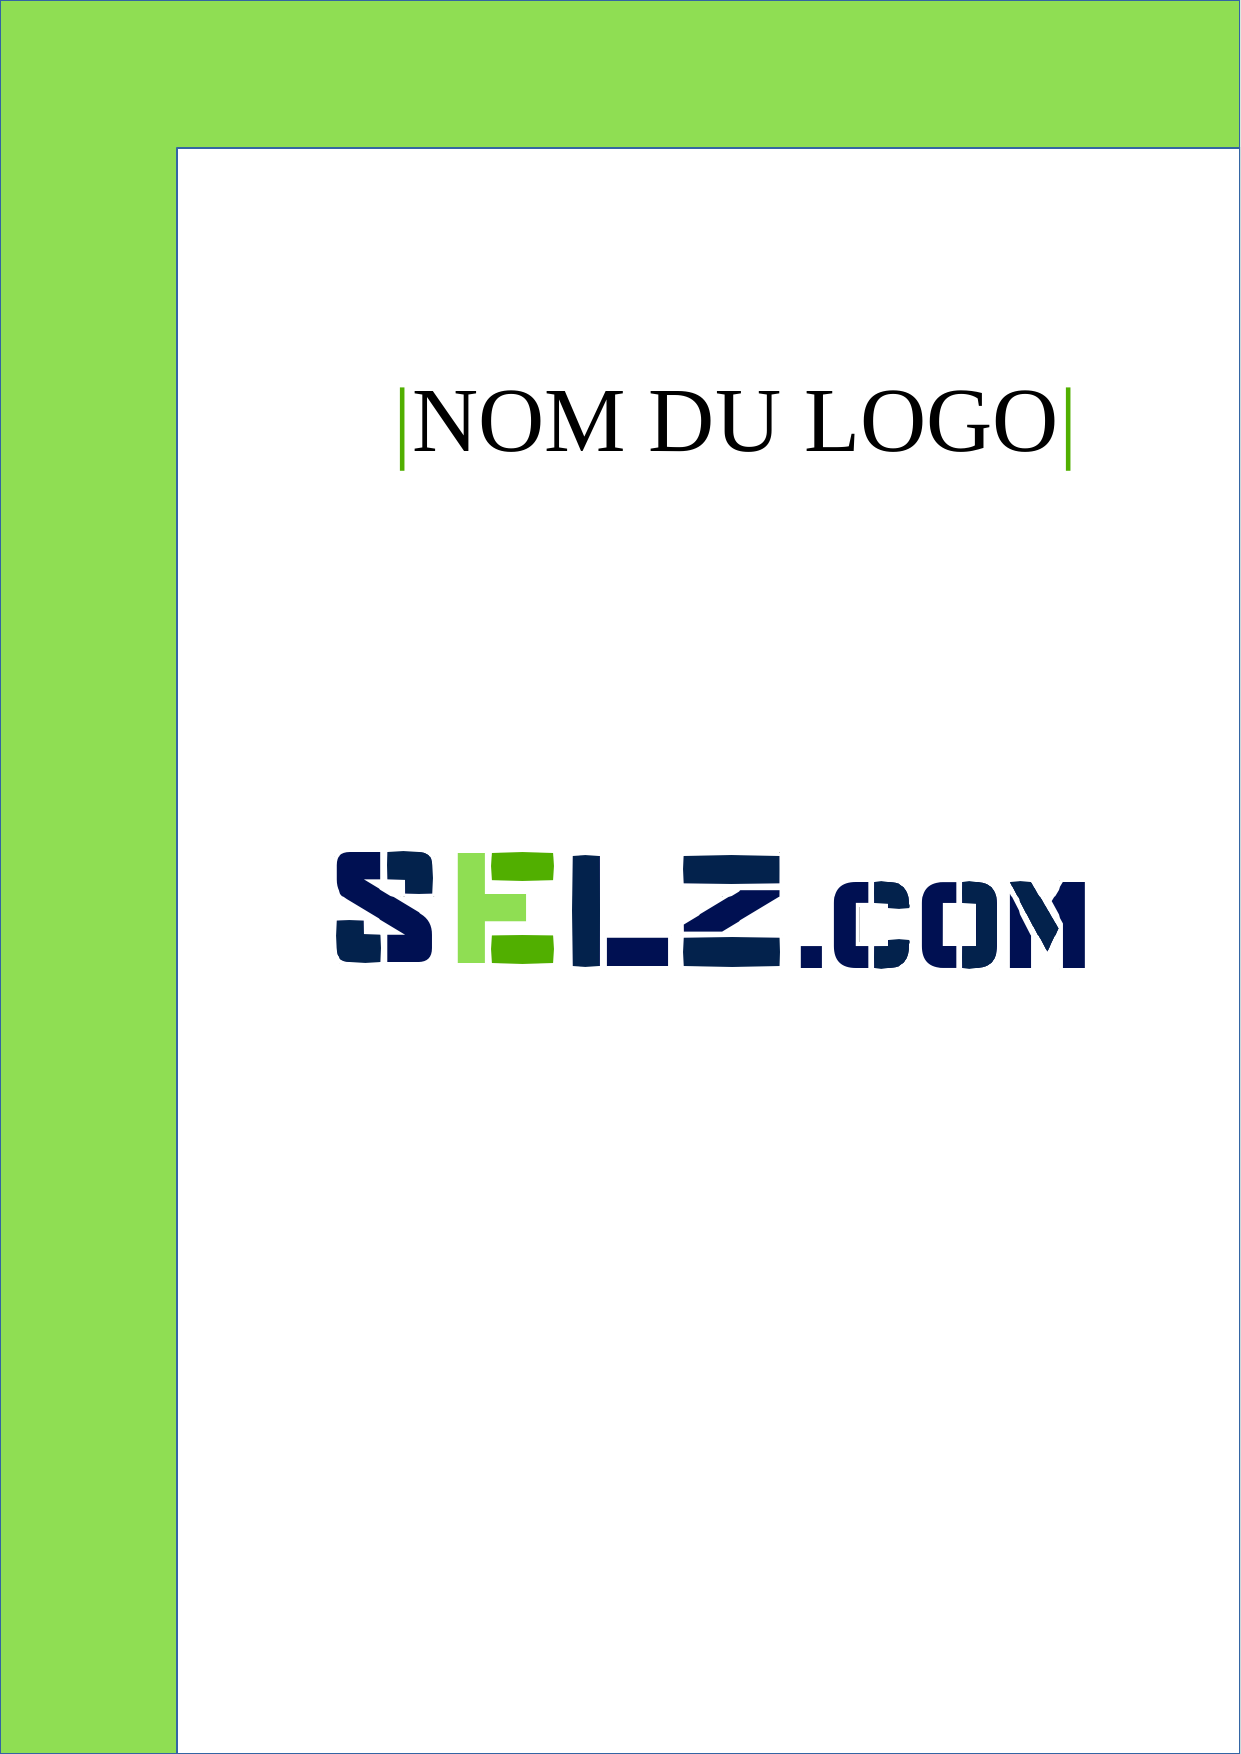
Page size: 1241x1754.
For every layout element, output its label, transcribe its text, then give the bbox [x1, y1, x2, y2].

picture [236, 797, 1182, 1093]
text_box |NOM DU LOGO| [379, 362, 1093, 479]
text_box [0, 0, 1241, 1754]
